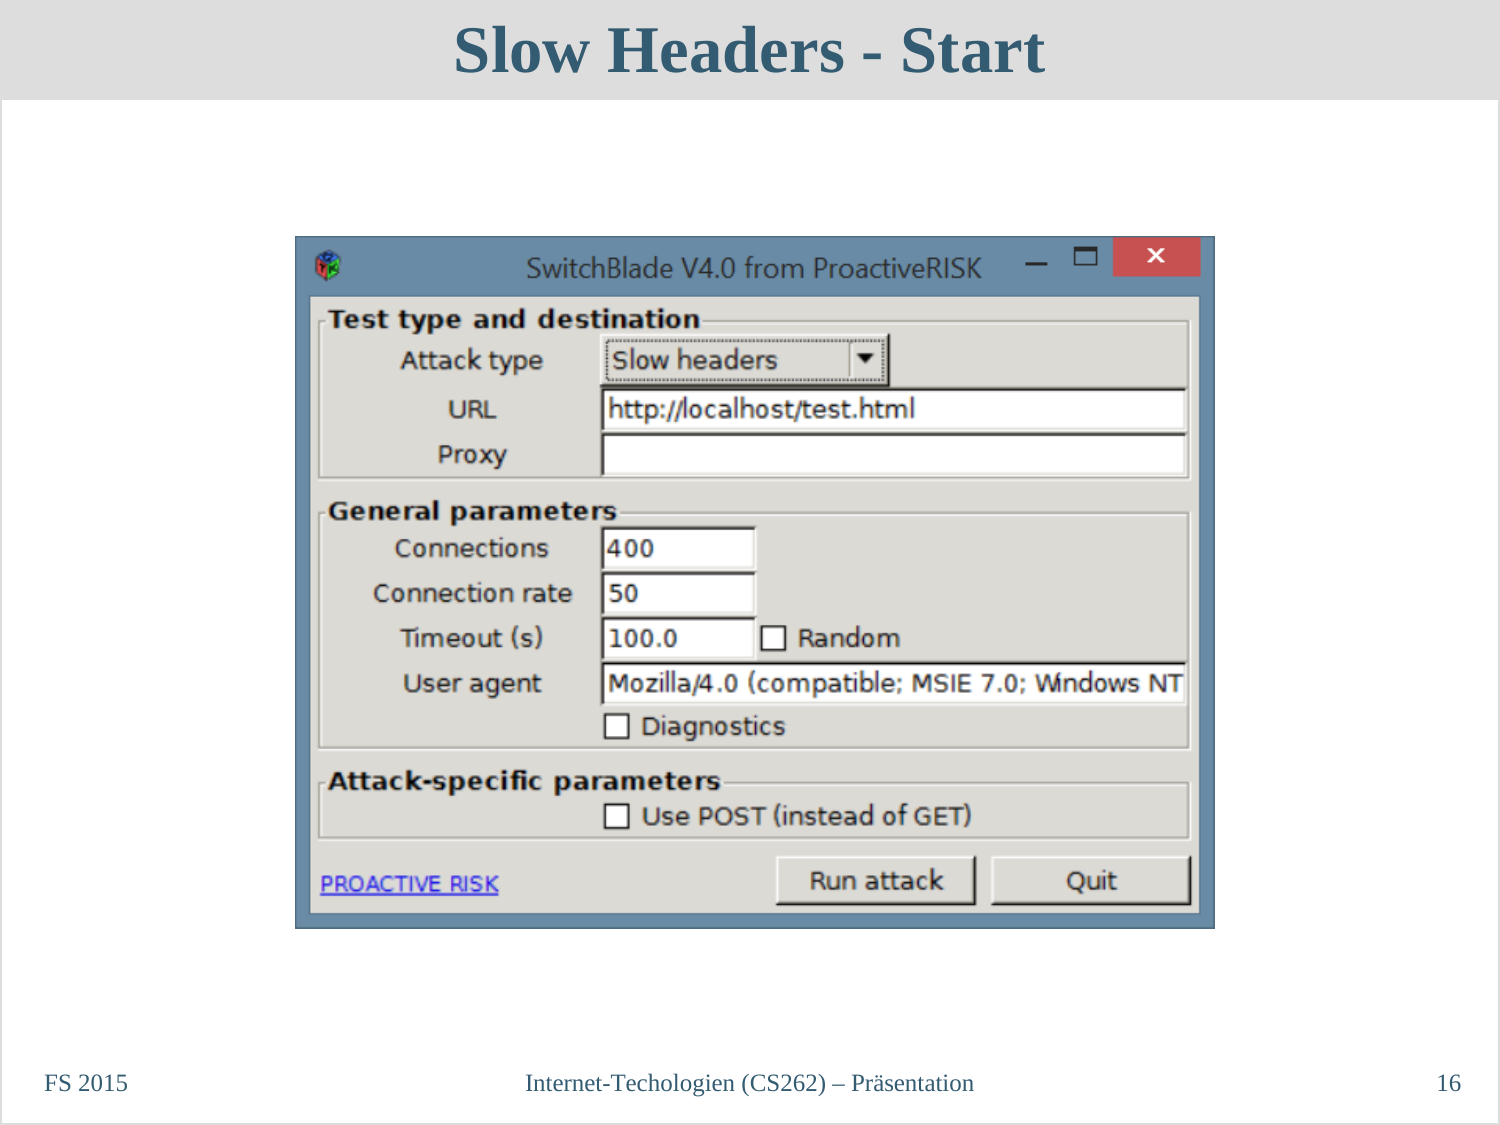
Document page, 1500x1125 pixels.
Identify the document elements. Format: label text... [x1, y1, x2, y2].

text_box FS 2015 [29, 1058, 195, 1097]
picture [295, 236, 1215, 929]
text_box <number> [1375, 1058, 1477, 1097]
title Slow Headers - Start [0, 0, 1500, 100]
text_box Internet-Techologien (CS262) – Präsentation [300, 1058, 1201, 1107]
